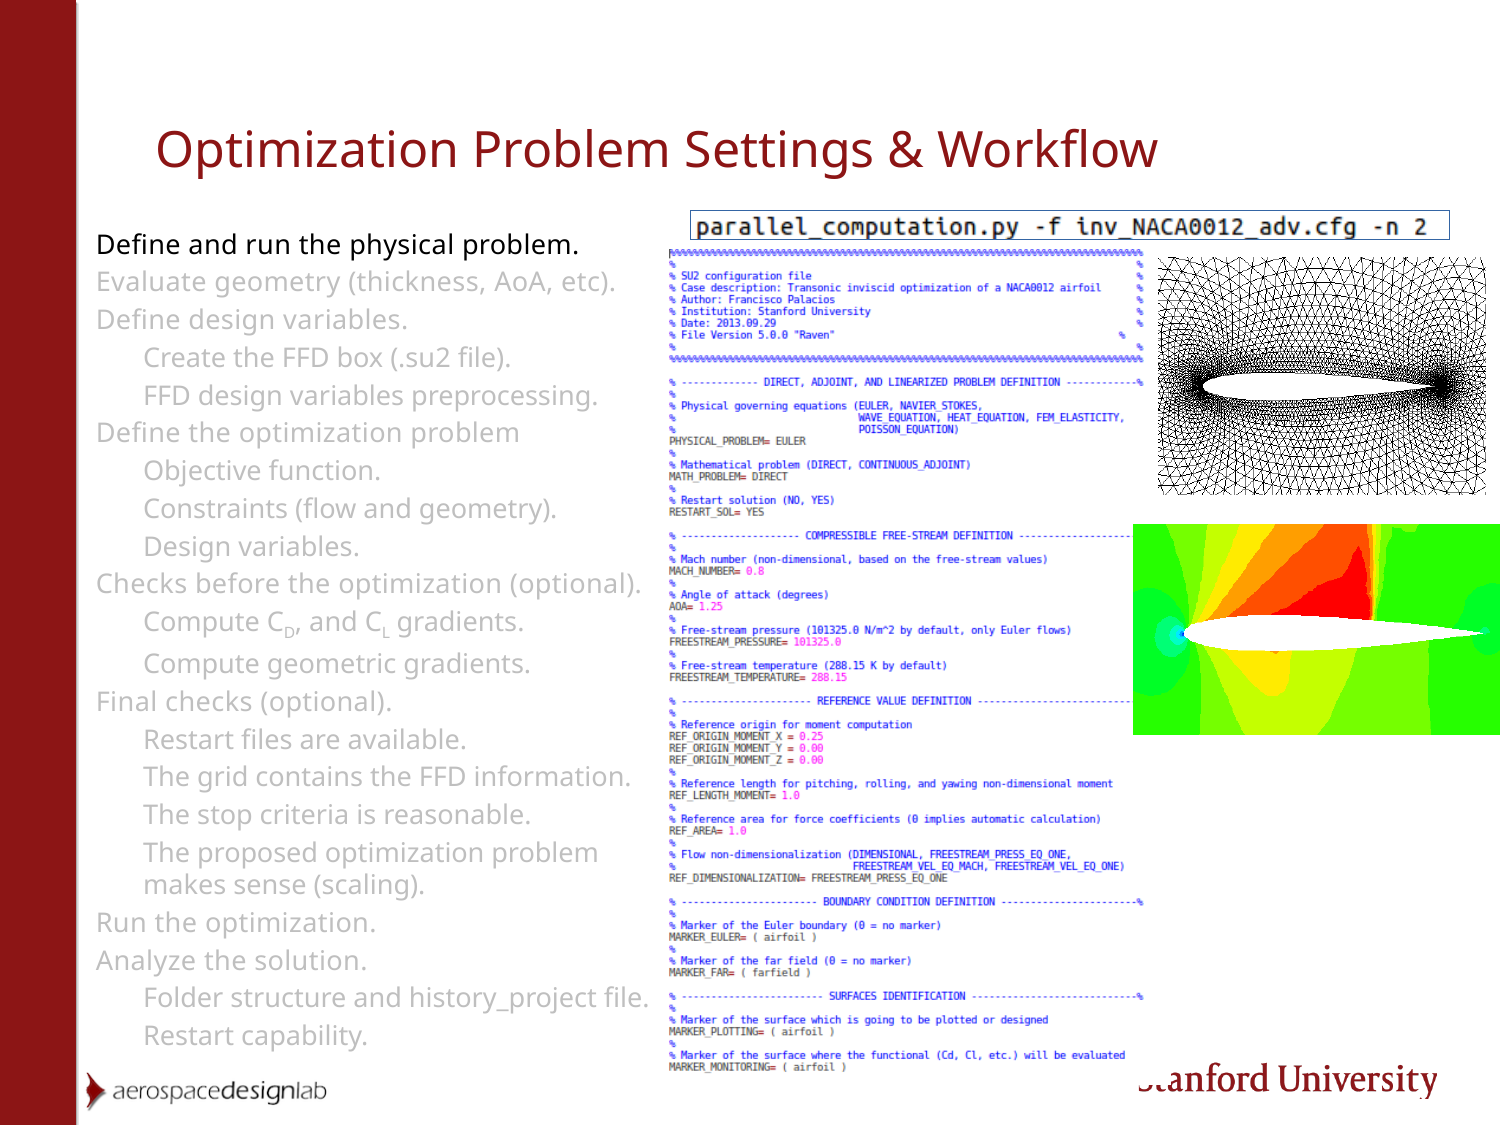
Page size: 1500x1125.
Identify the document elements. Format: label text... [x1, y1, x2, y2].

text_box Define and run the physical problem. Evaluate geometry (thickness, AoA, etc). Define design variables. Create the FFD box (.su2 file). FFD design variables preprocessing. Define the optimization problem Objective function. Constraints (flow and geometry). Design variables. Checks before the optimization (optional). Compute CD, and CL gradients. Compute geometric gradients. Final checks (optional). Restart files are available. The grid contains the FFD information. The stop criteria is reasonable. The proposed optimization problem makes sense (scaling). Run the optimization. Analyze the solution. Folder structure and history_project file. Restart capability. [95, 219, 679, 1081]
picture [668, 249, 1500, 1085]
picture [690, 209, 1450, 240]
text_box Optimization Problem Settings & Workflow [155, 78, 1420, 186]
picture [82, 1071, 330, 1112]
